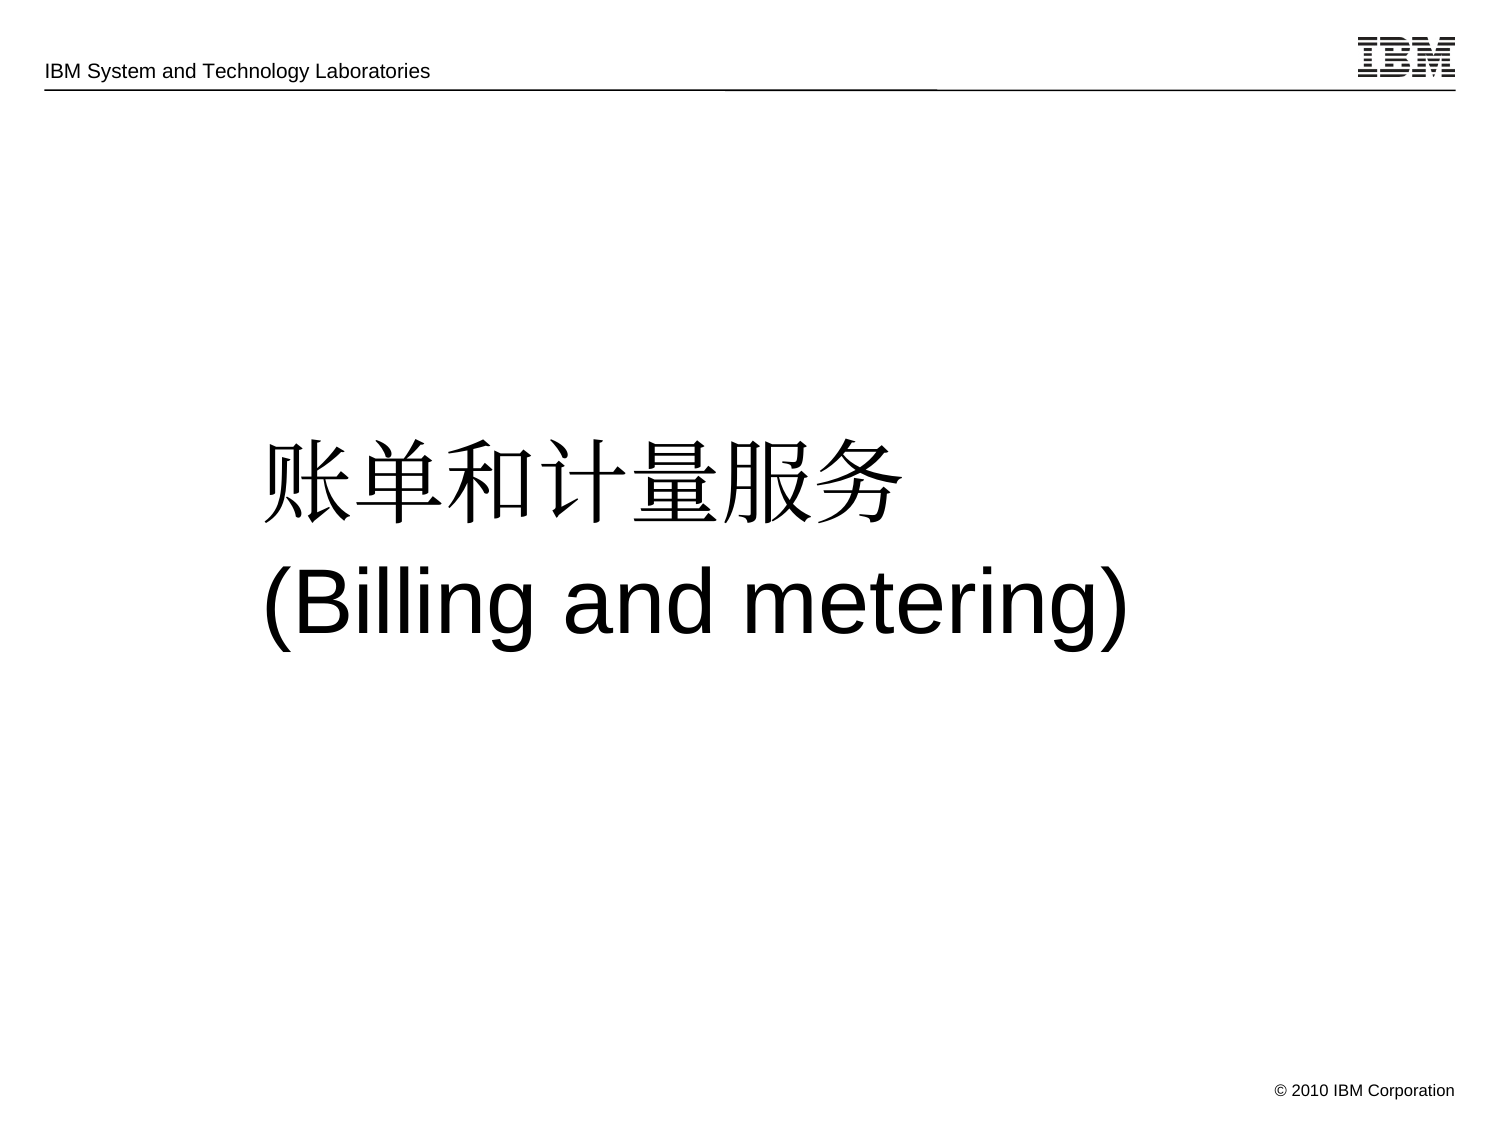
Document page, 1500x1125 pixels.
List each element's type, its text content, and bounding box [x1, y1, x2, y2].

picture [1358, 37, 1455, 77]
text_box 账单和计量服务 (Billing and metering) [195, 416, 1321, 661]
